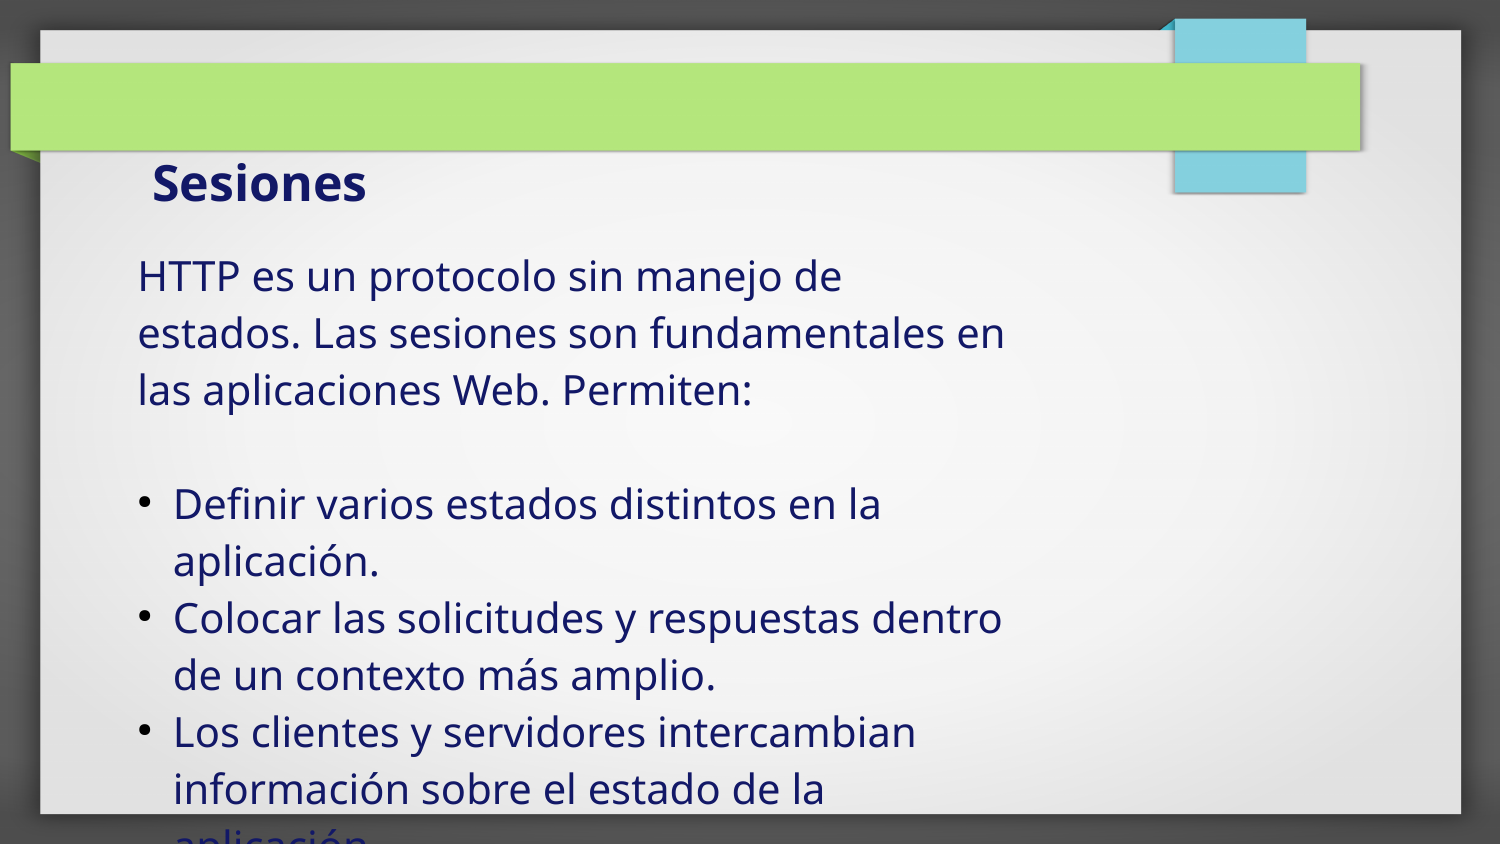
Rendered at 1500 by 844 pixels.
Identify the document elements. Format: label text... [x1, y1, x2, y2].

picture [0, 0, 1500, 844]
title Sesiones [137, 146, 1011, 227]
list HTTP es un protocolo sin manejo de estados. Las sesiones son fundamentales en las aplicaciones Web. Permiten: Definir varios estados distintos en la aplicación. Colocar las solicitudes y respuestas dentro de un contexto más amplio. Los clientes y servidores intercambian información sobre el estado de la aplicación. [137, 246, 1011, 829]
